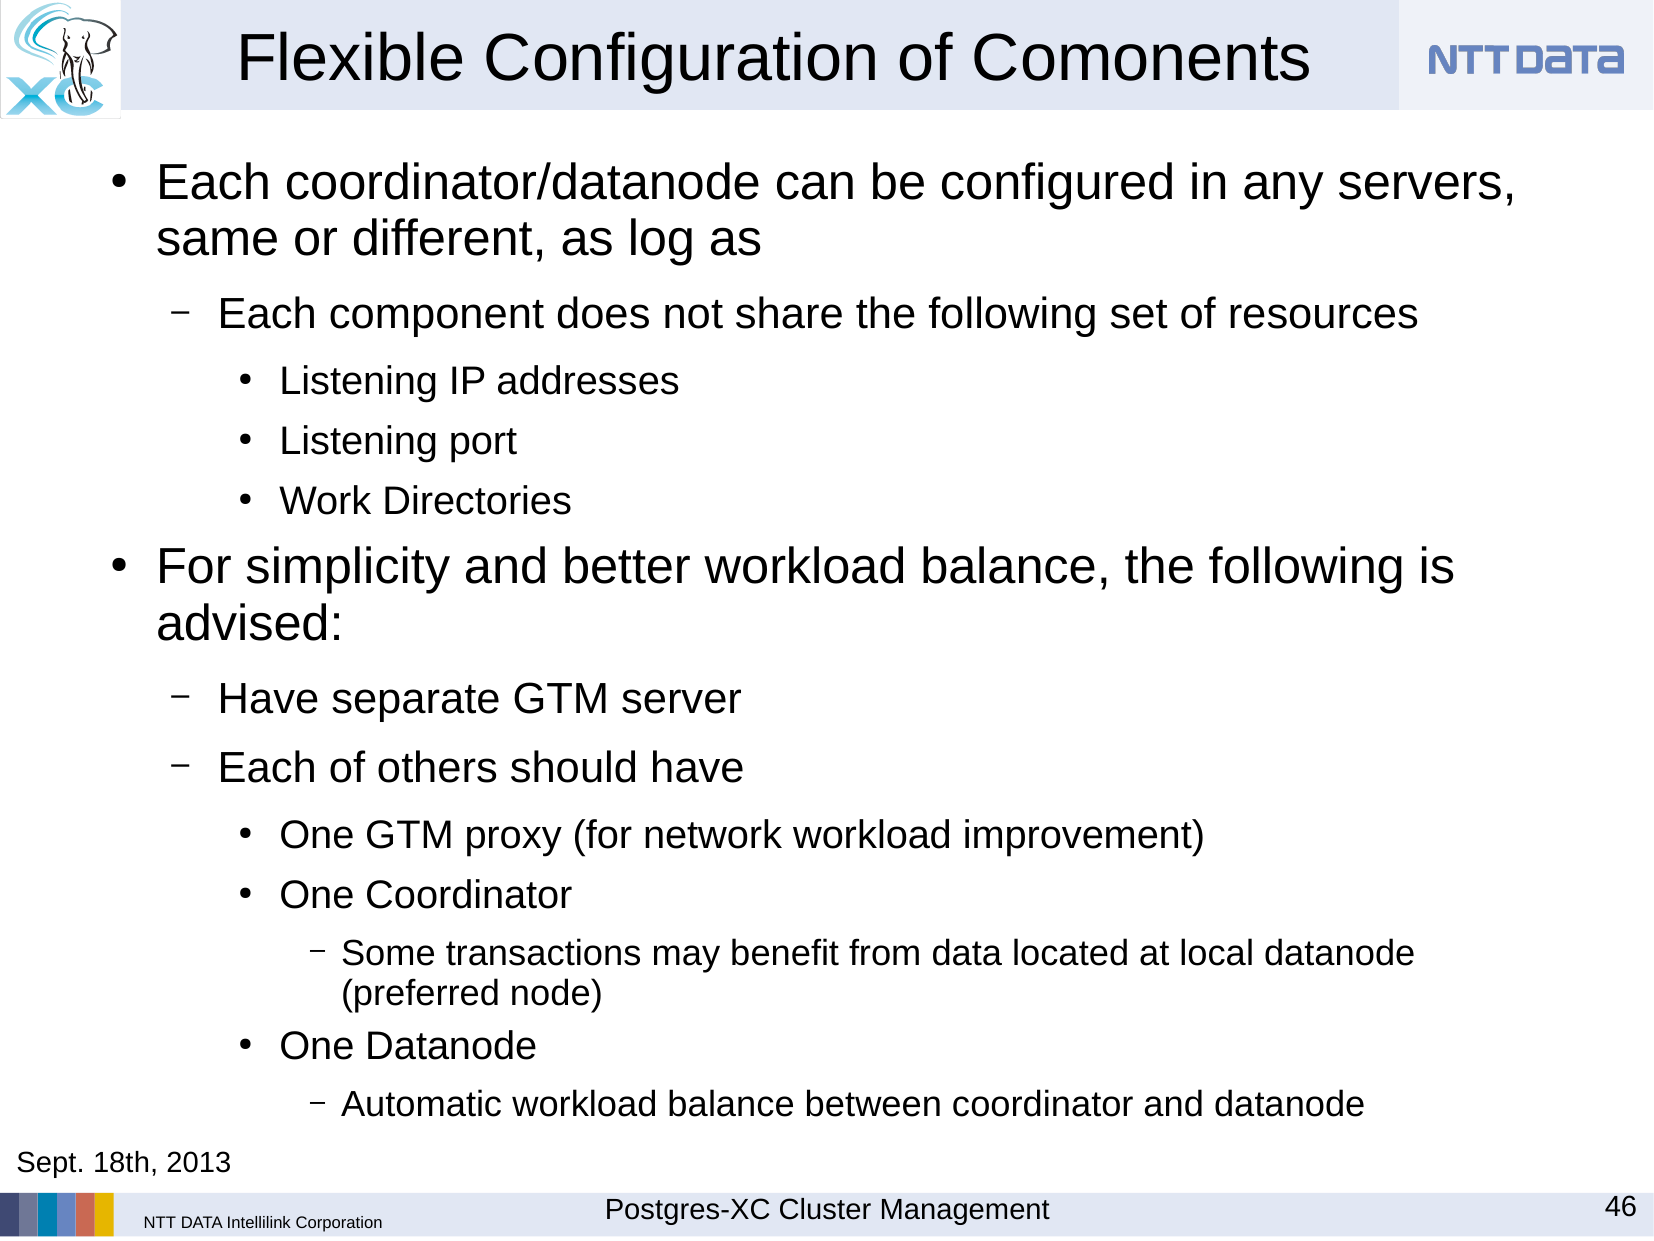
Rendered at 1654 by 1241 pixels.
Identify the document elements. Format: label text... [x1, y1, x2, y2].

list Each coordinator/datanode can be configured in any servers, same or different, as log as Each component does not share the following set of resources Listening IP addresses Listening port Work Directories For simplicity and better workload balance, the following is advised: Have separate GTM server Each of others should have One GTM proxy (for network workload improvement) One Coordinator Some transactions may benefit from data located at local datanode (preferred node) One Datanode Automatic workload balance between coordinator and datanode [94, 153, 1583, 1134]
picture [0, 0, 121, 119]
title Flexible Configuration of Comonents [120, 3, 1430, 110]
picture [1430, 45, 1624, 74]
